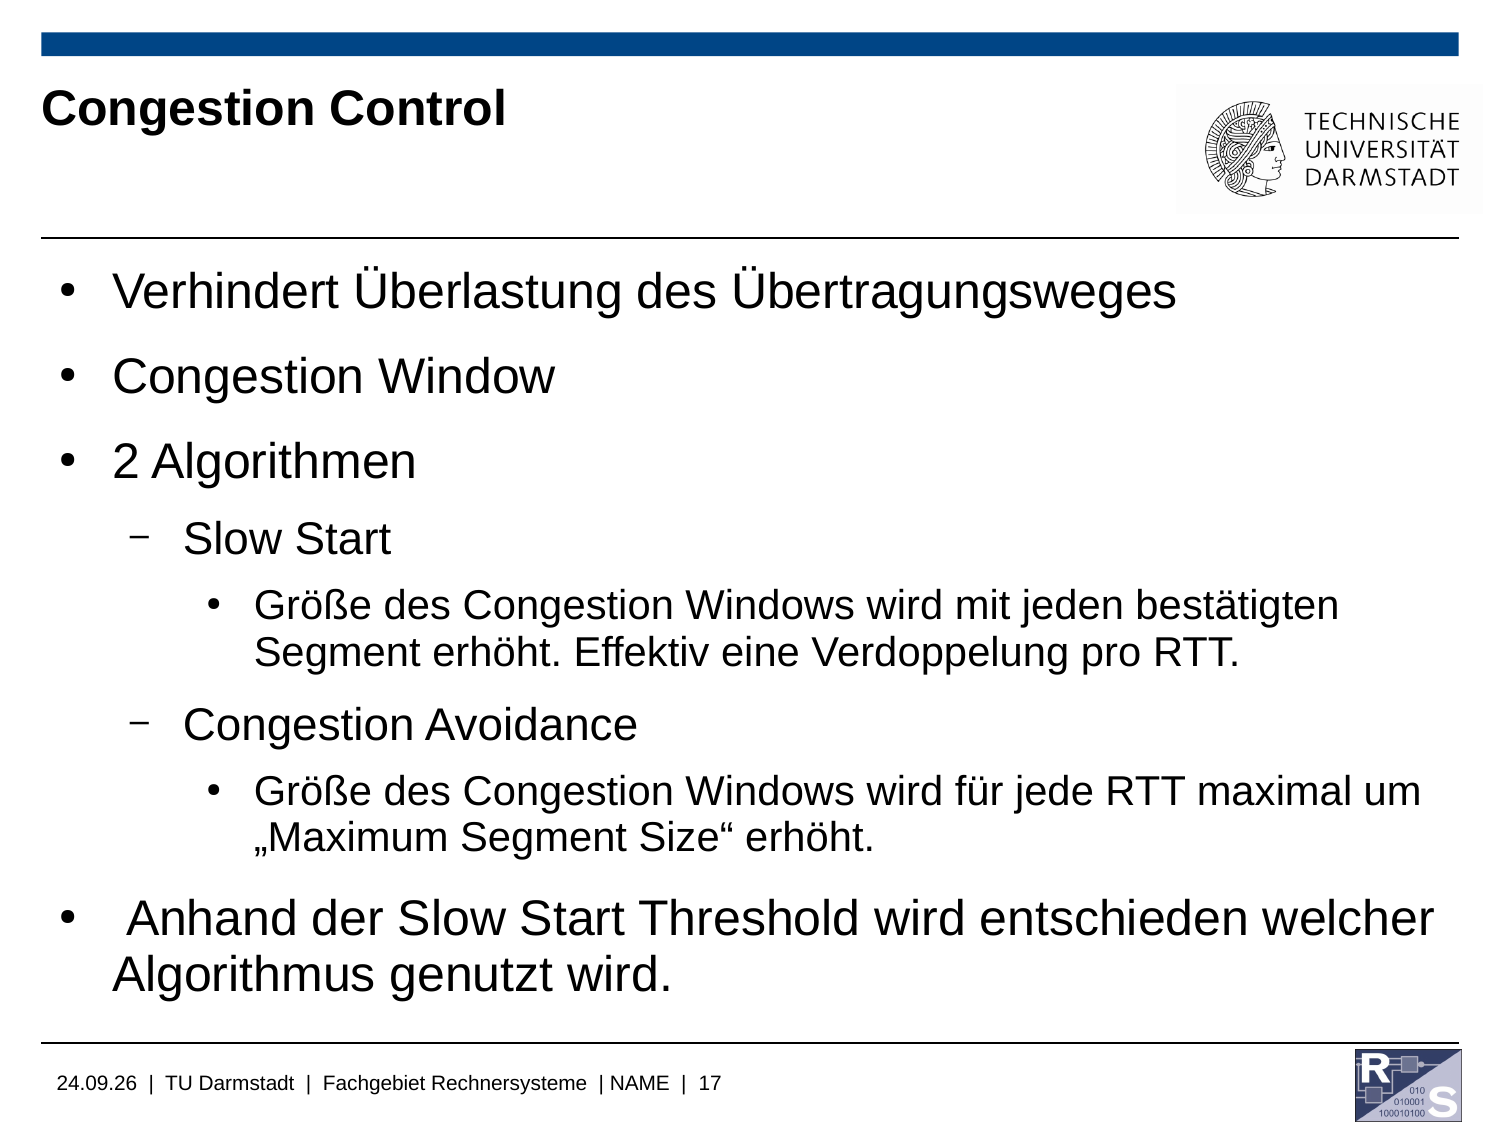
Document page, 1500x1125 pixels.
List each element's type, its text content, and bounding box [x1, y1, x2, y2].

title Congestion Control [41, 32, 1131, 183]
list Verhindert Überlastung des Übertragungsweges Congestion Window 2 Algorithmen Slow Start Größe des Congestion Windows wird mit jeden bestätigten Segment erhöht. Effektiv eine Verdoppelung pro RTT. Congestion Avoidance Größe des Congestion Windows wird für jede RTT maximal um „Maximum Segment Size“ erhöht. Anhand der Slow Start Threshold wird entschieden welcher Algorithmus genutzt wird. [41, 263, 1455, 1032]
picture [1355, 1049, 1462, 1122]
